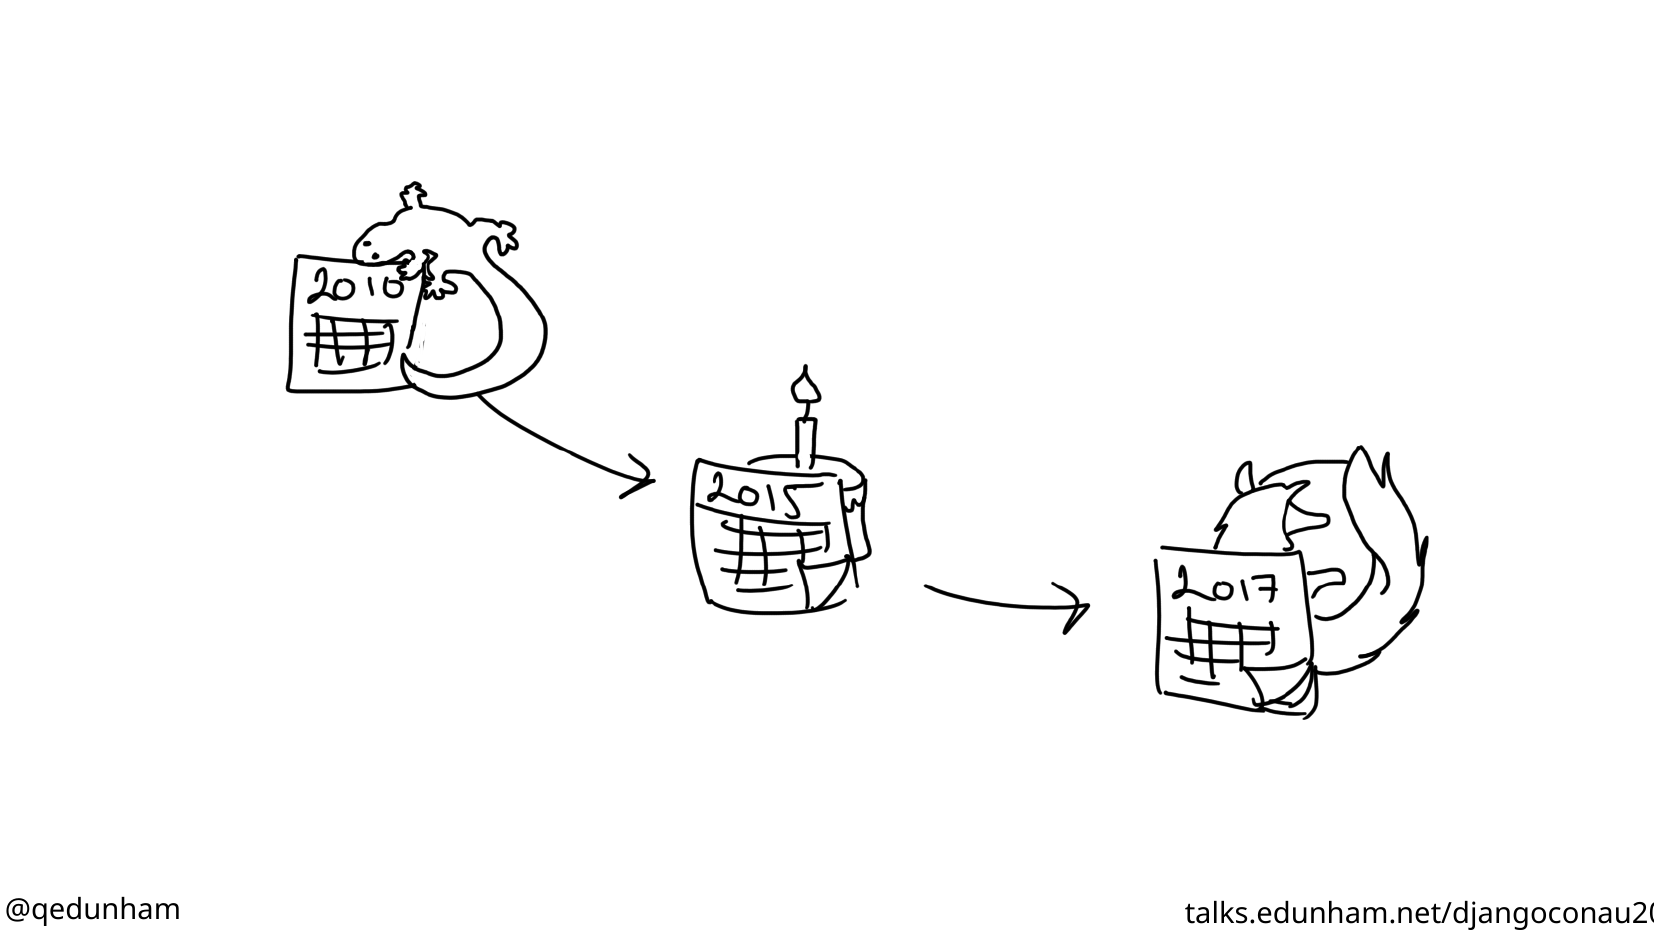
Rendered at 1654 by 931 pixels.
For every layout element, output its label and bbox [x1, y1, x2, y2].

picture [285, 181, 1429, 721]
